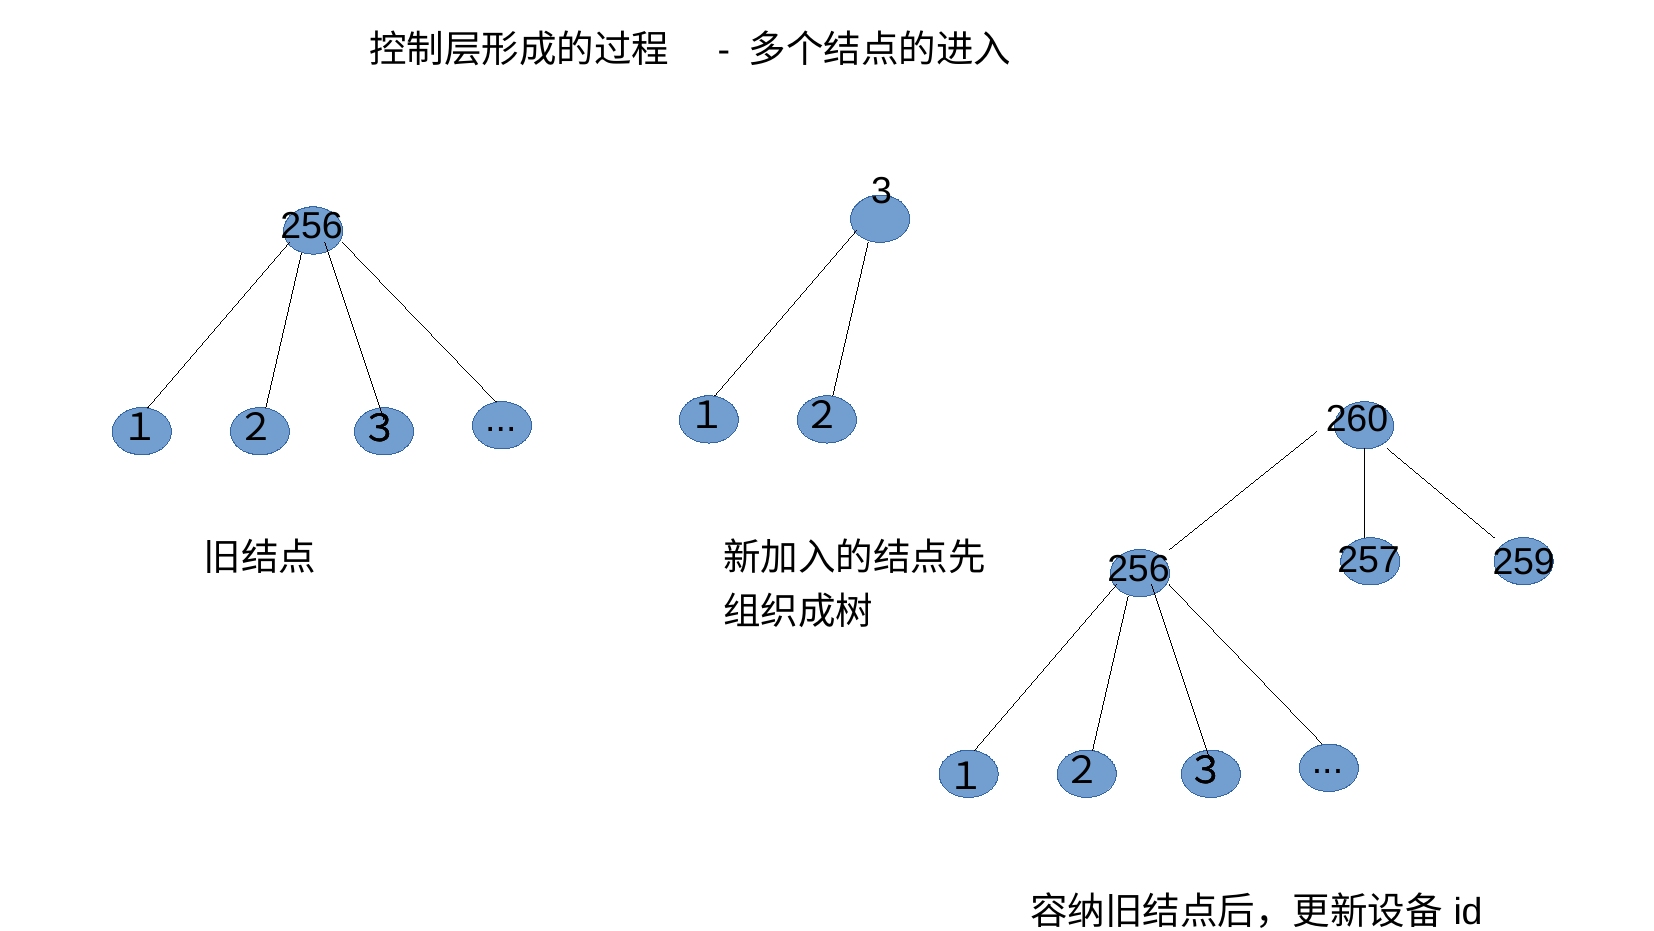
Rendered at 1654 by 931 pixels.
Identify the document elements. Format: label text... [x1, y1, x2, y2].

text_box 259 [1494, 551, 1507, 569]
text_box １ [673, 378, 741, 449]
text_box 新加入的结点先 组织成树 [708, 519, 1001, 646]
text_box ... [470, 389, 532, 447]
text_box 260 [1311, 389, 1403, 461]
text_box 3 [856, 161, 949, 219]
text_box ３ [1173, 732, 1241, 804]
text_box 256 [1092, 539, 1185, 597]
text_box 256 [265, 197, 358, 254]
text_box 259 [1498, 537, 1554, 585]
text_box 控制层形成的过程 - 多个结点的进入 [354, 11, 1027, 83]
text_box ２ [789, 378, 857, 449]
text_box 257 [1322, 531, 1415, 602]
text_box ... [1297, 732, 1359, 790]
text_box １ [933, 738, 1001, 809]
text_box [850, 204, 910, 243]
text_box 旧结点 [188, 519, 332, 591]
text_box ２ [1049, 732, 1117, 803]
text_box ３ [346, 390, 414, 461]
text_box ２ [222, 389, 290, 461]
text_box 容纳旧结点后，更新设备id [1015, 874, 1498, 931]
text_box １ [106, 389, 174, 461]
